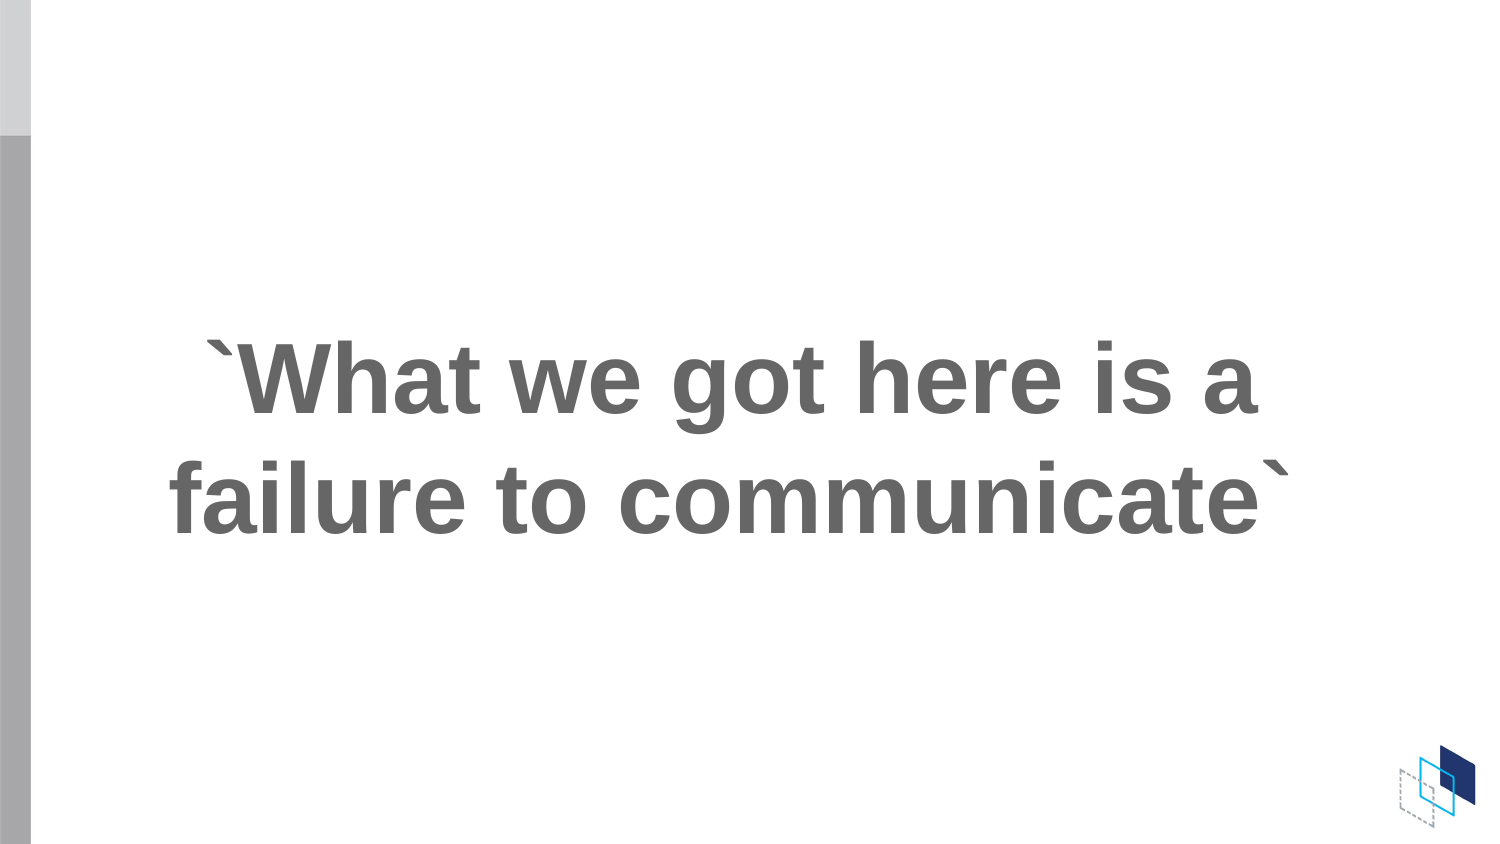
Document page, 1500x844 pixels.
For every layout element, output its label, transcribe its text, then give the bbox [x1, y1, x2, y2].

picture [0, 0, 37, 844]
list `What we got here is a failure to communicate` [75, 127, 1389, 739]
picture [1388, 738, 1486, 836]
